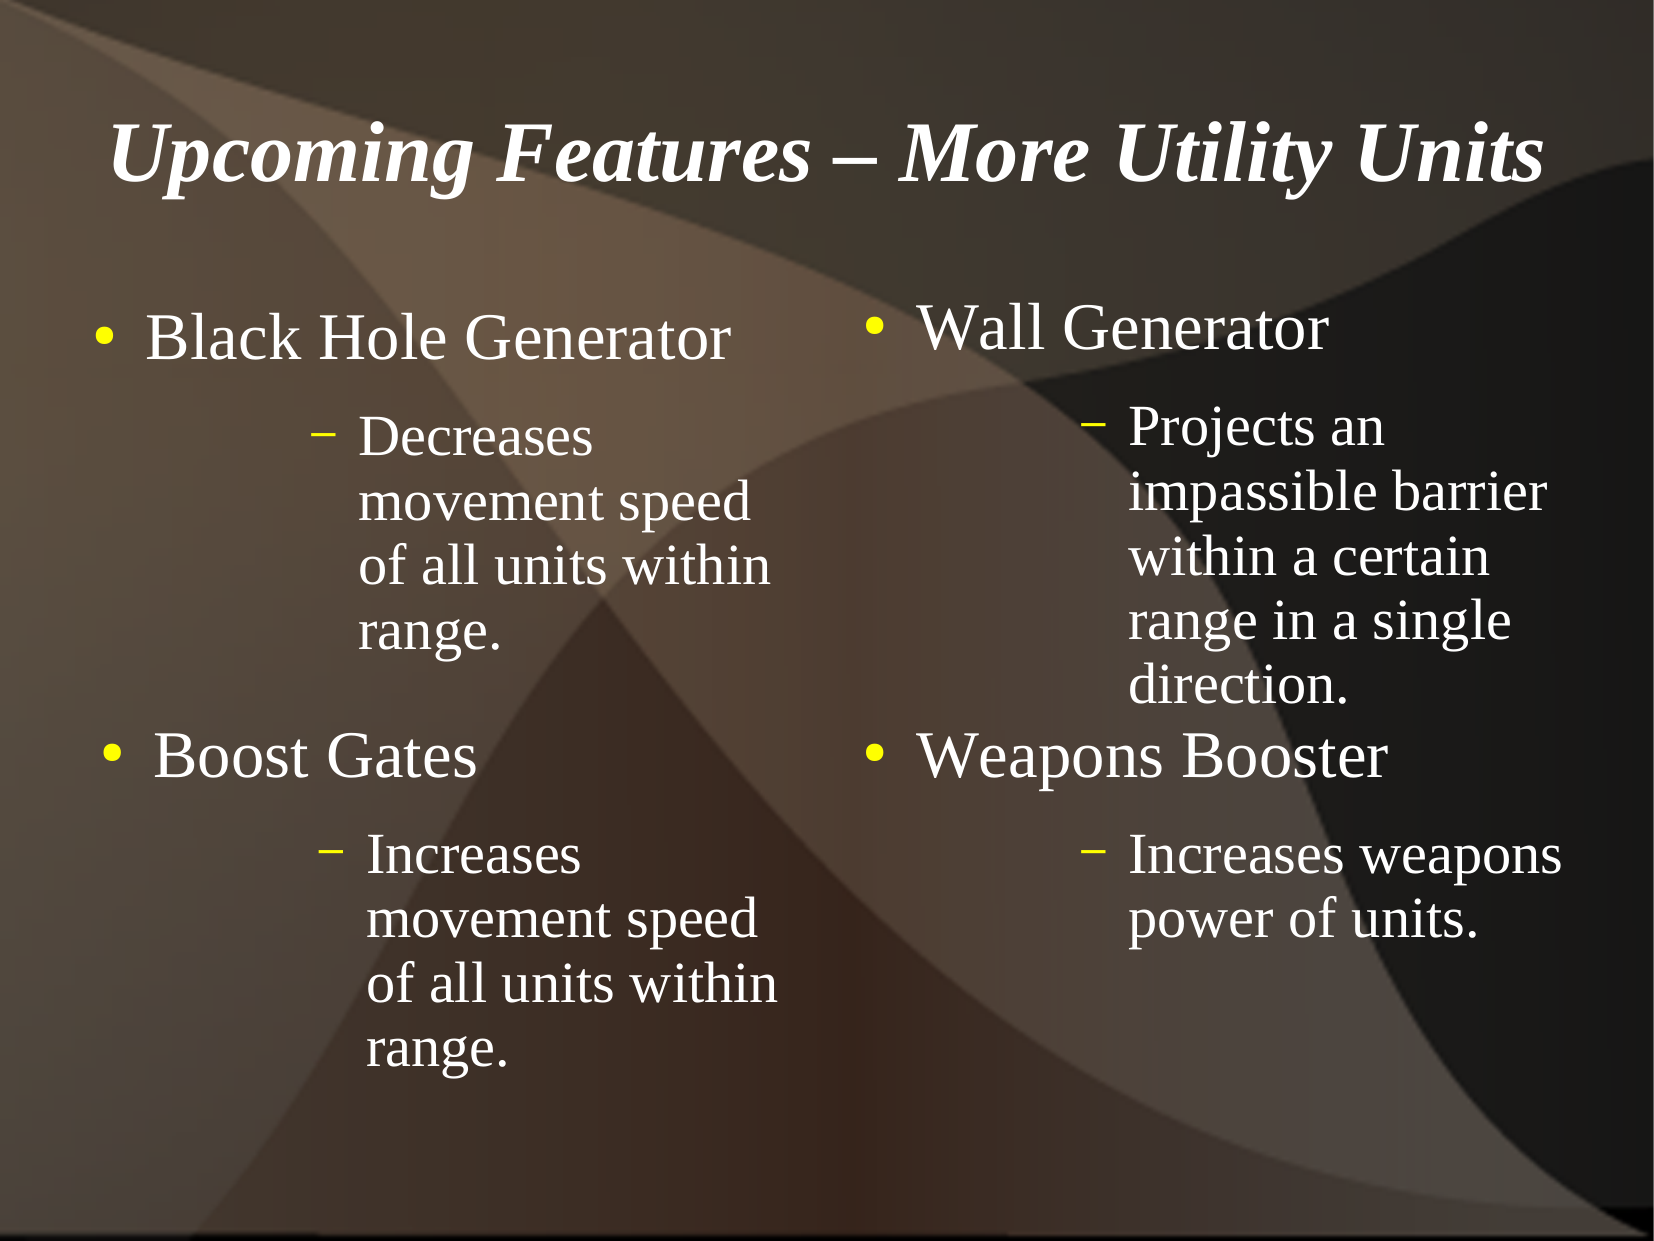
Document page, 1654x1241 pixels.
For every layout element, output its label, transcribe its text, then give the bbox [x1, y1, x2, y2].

list Weapons Booster Increases weapons power of units. [845, 717, 1572, 1109]
picture [0, 0, 1654, 1241]
list Black Hole Generator Decreases movement speed of all units within range. [75, 300, 802, 691]
title Upcoming Features – More Utility Units [82, 49, 1571, 257]
list Wall Generator Projects an impassible barrier within a certain range in a single direction. [845, 290, 1572, 717]
list Boost Gates Increases movement speed of all units within range. [82, 717, 809, 1109]
